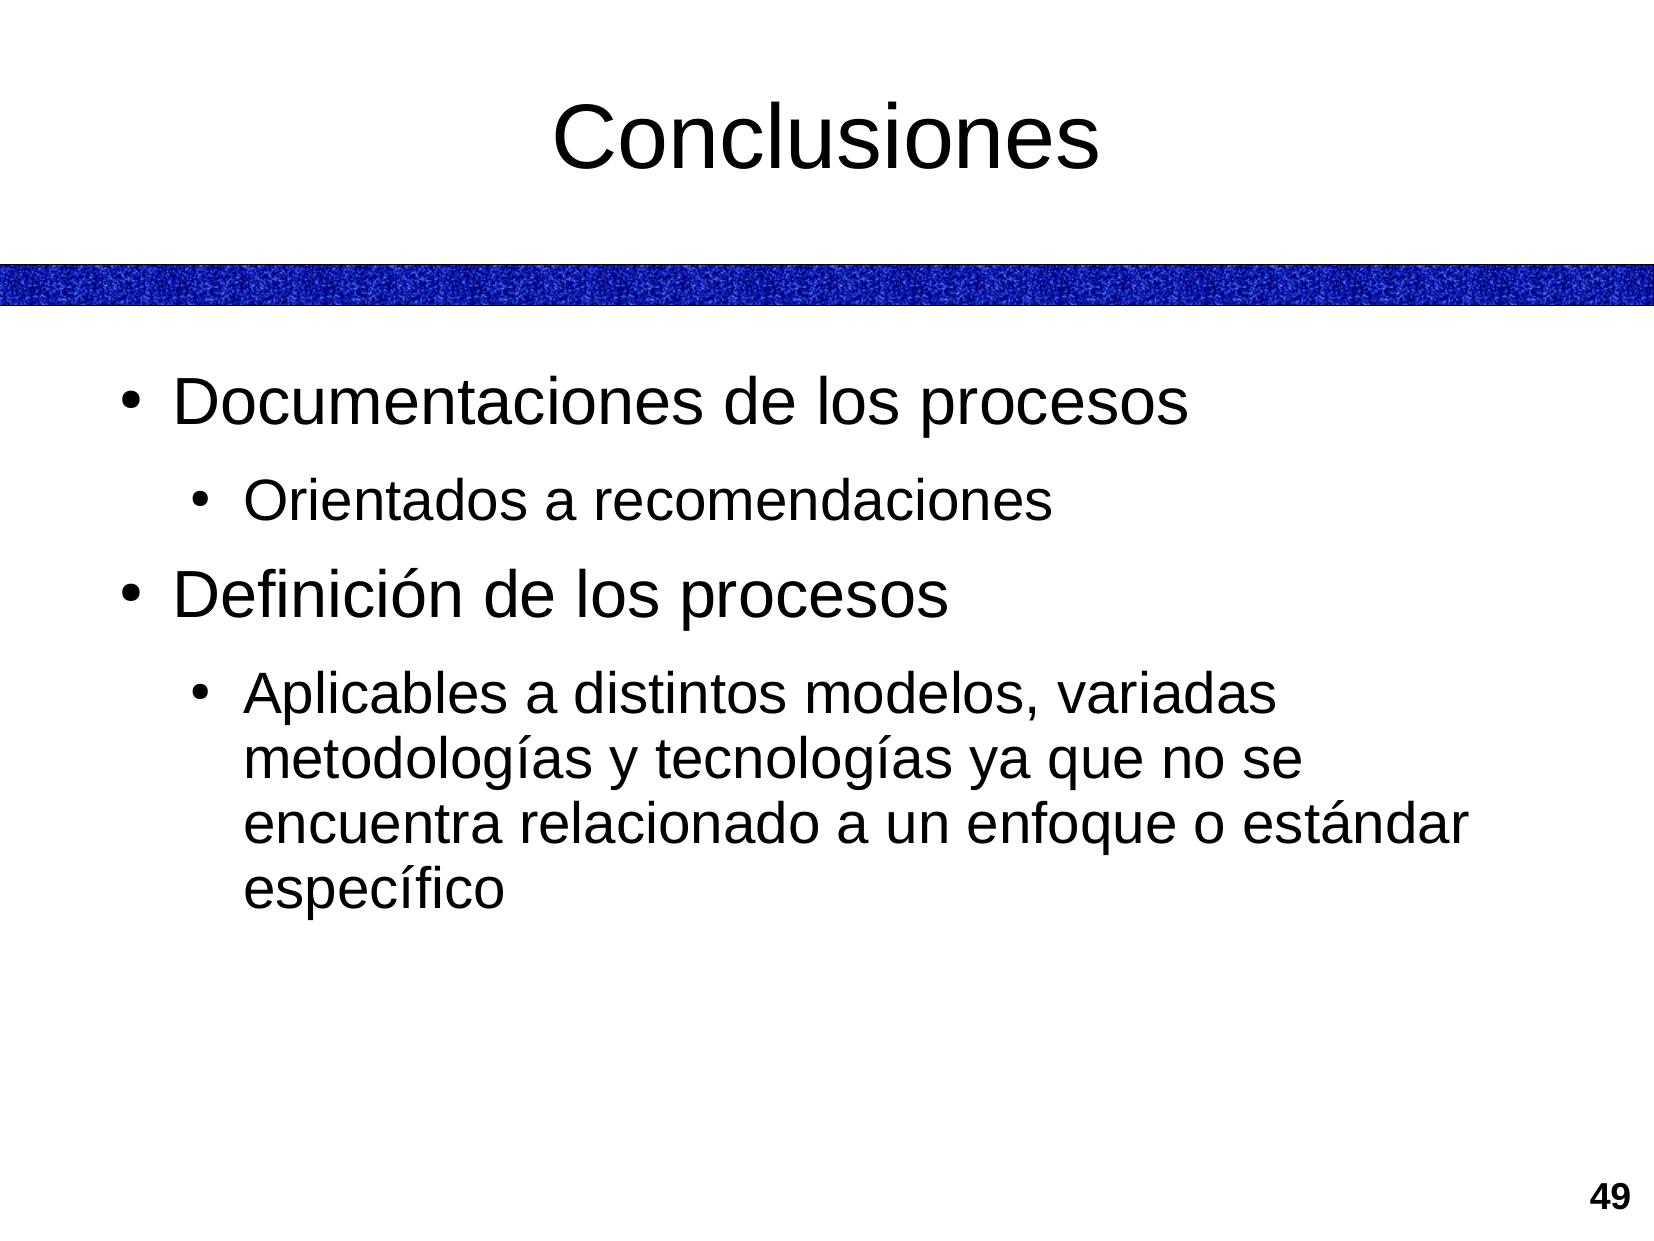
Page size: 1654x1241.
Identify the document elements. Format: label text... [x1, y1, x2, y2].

title Conclusiones [58, 21, 1595, 253]
picture [0, 265, 1653, 305]
text_box <número> [1575, 1168, 1654, 1240]
list Documentaciones de los procesos Orientados a recomendaciones Definición de los procesos Aplicables a distintos modelos, variadas metodologías y tecnologías ya que no se encuentra relacionado a un enfoque o estándar específico [101, 363, 1549, 1168]
